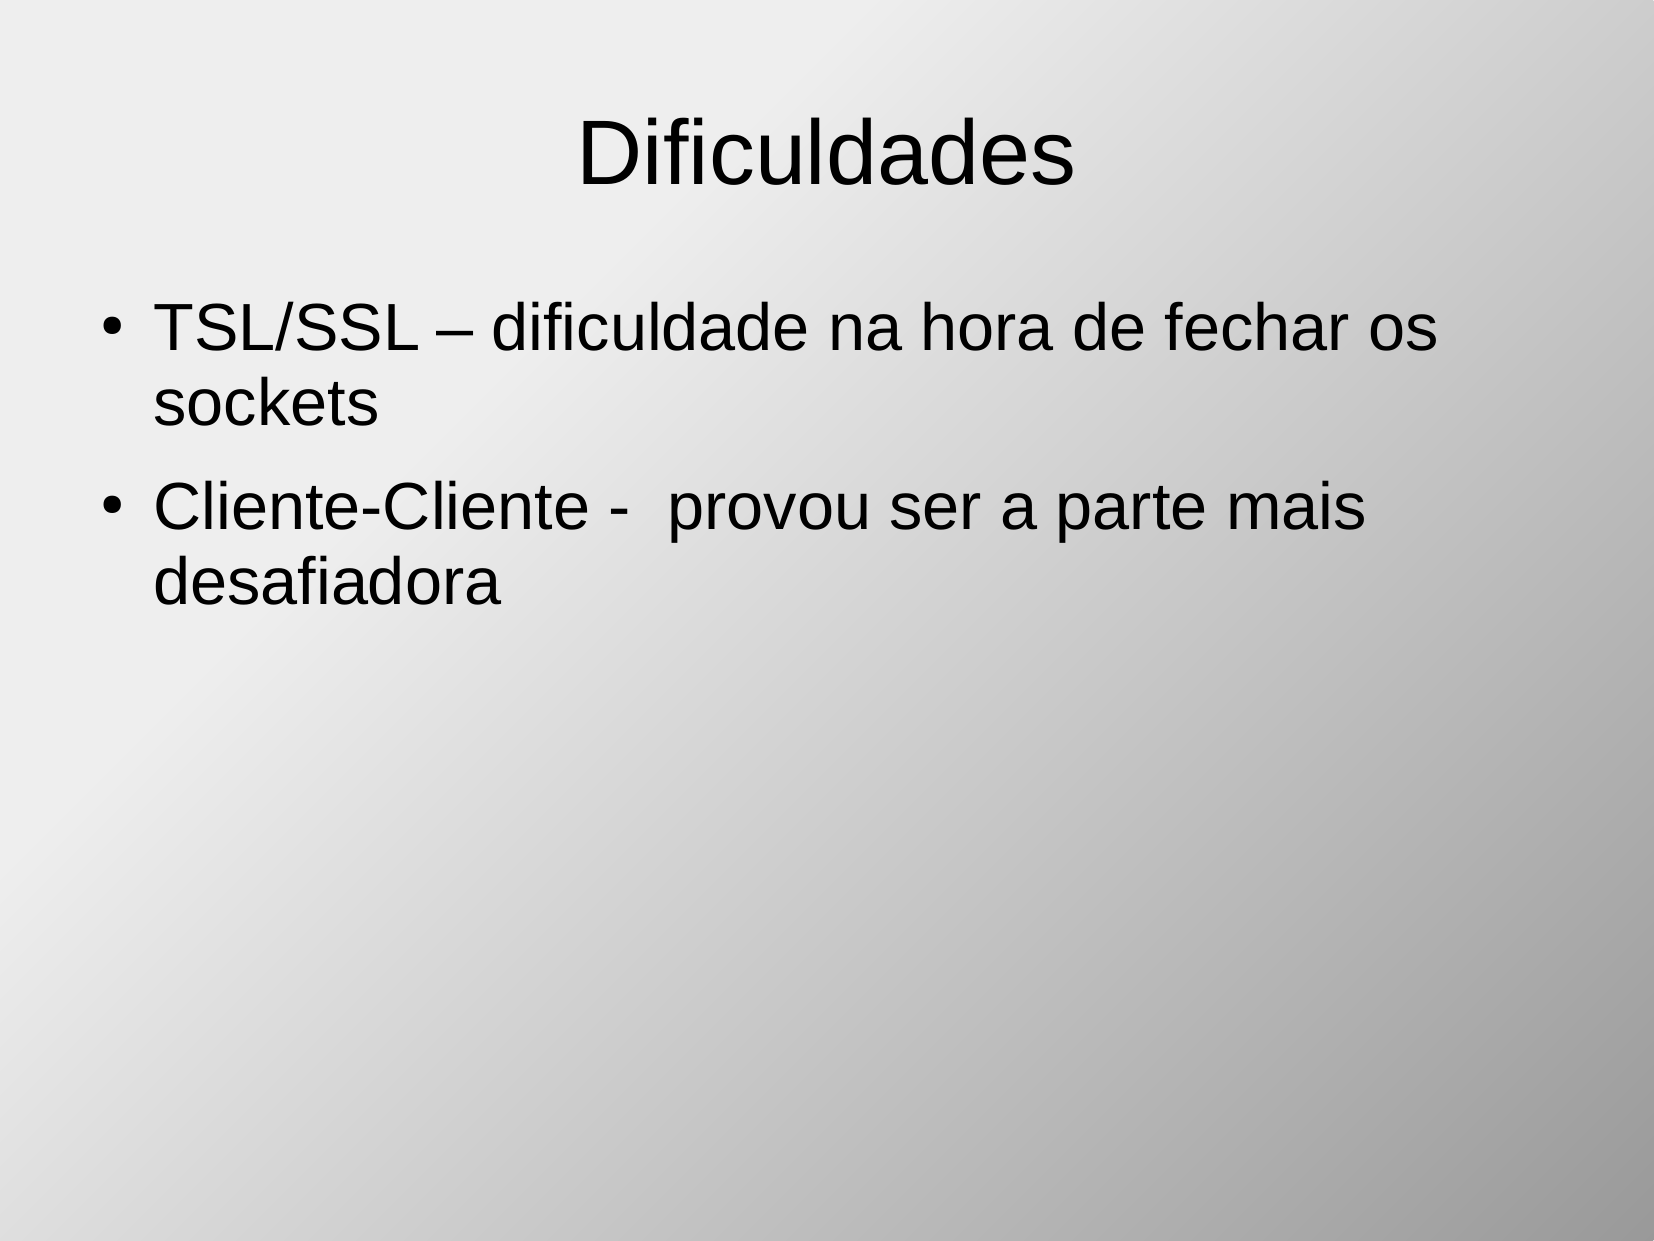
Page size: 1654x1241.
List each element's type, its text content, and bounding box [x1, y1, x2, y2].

list TSL/SSL – dificuldade na hora de fechar os sockets Cliente-Cliente - provou ser a parte mais desafiadora [82, 290, 1571, 1010]
title Dificuldades [82, 49, 1571, 257]
